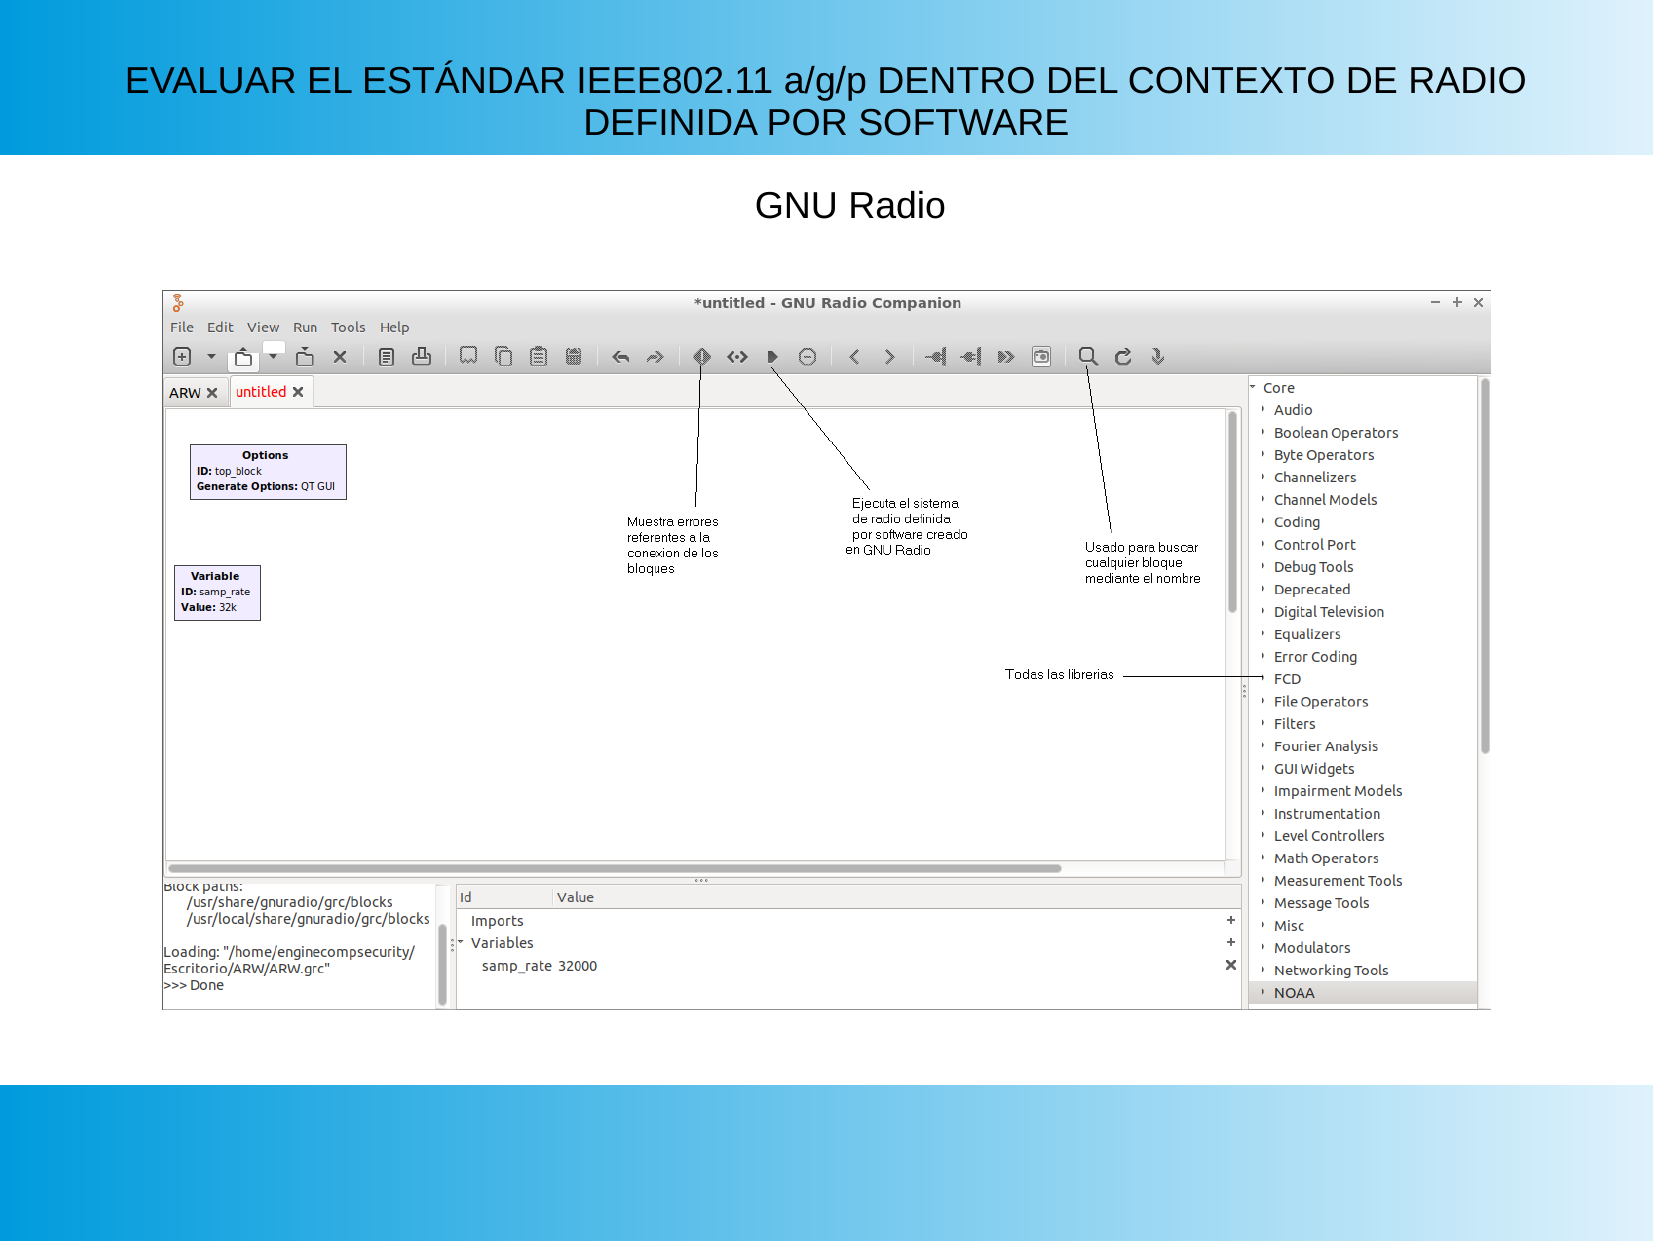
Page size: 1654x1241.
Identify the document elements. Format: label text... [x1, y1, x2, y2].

text_box GNU Radio [625, 177, 1075, 234]
title EVALUAR EL ESTÁNDAR IEEE802.11 a/g/p DENTRO DEL CONTEXTO DE RADIO DEFINIDA POR SOFTWARE [82, 49, 1571, 154]
picture [162, 290, 1491, 1010]
